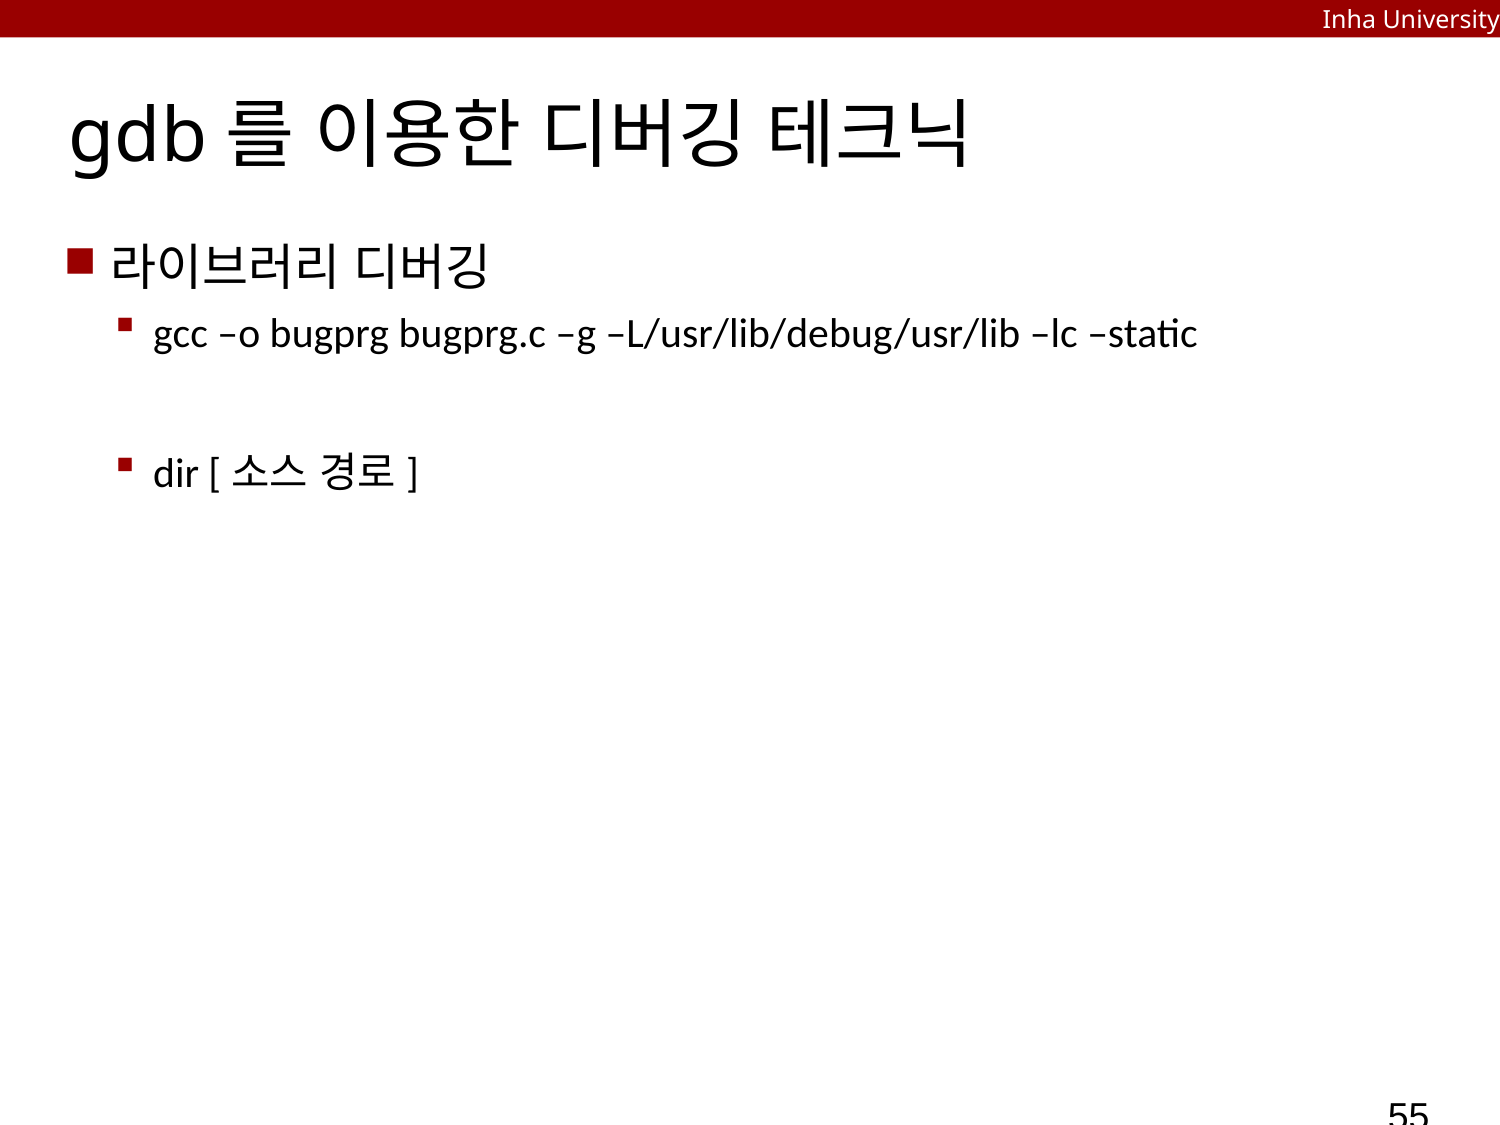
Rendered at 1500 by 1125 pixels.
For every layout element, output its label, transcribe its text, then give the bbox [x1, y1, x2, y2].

text_box Inha University [1322, 3, 1500, 33]
list 라이브러리 디버깅 gcc –o bugprg bugprg.c –g –L/usr/lib/debug/usr/lib –lc –static dir [소스 경로] [62, 229, 1438, 1050]
title gdb를 이용한 디버깅 테크닉 [62, 41, 1438, 221]
text_box [0, 0, 1500, 38]
